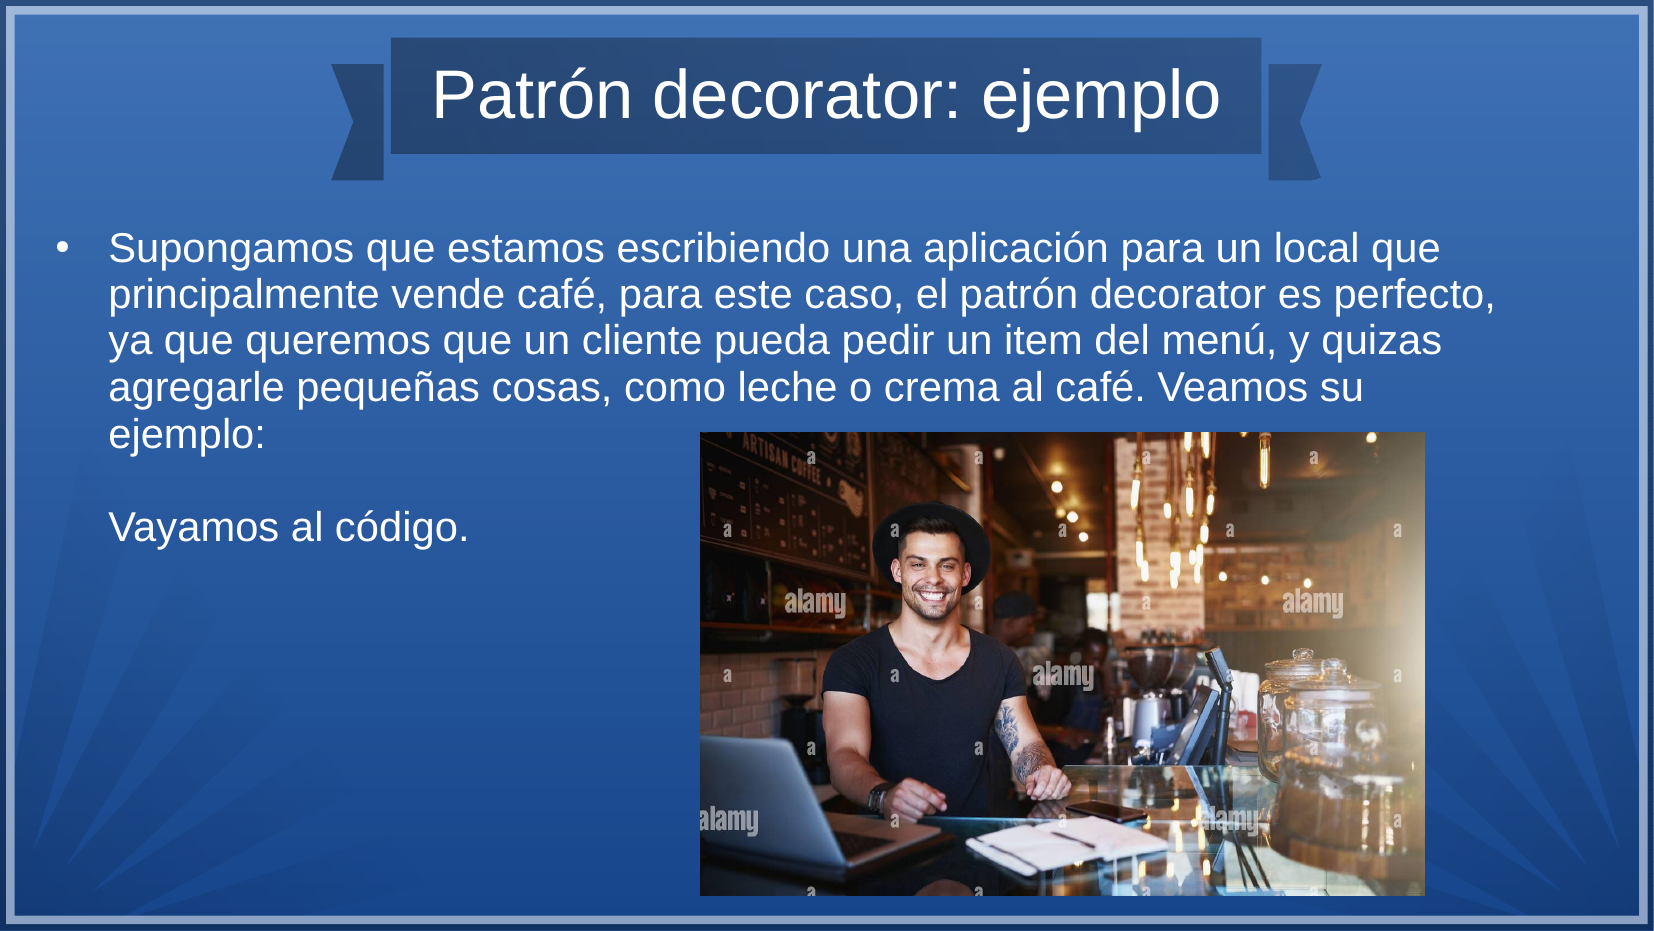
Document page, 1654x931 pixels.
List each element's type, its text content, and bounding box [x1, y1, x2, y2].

list Supongamos que estamos escribiendo una aplicación para un local que principalmente vende café, para este caso, el patrón decorator es perfecto, ya que queremos que un cliente pueda pedir un item del menú, y quizas agregarle pequeñas cosas, como leche o crema al café. Veamos su ejemplo: Vayamos al código. [37, 224, 1526, 848]
picture [700, 432, 1426, 896]
title Patrón decorator: ejemplo [389, 35, 1264, 154]
